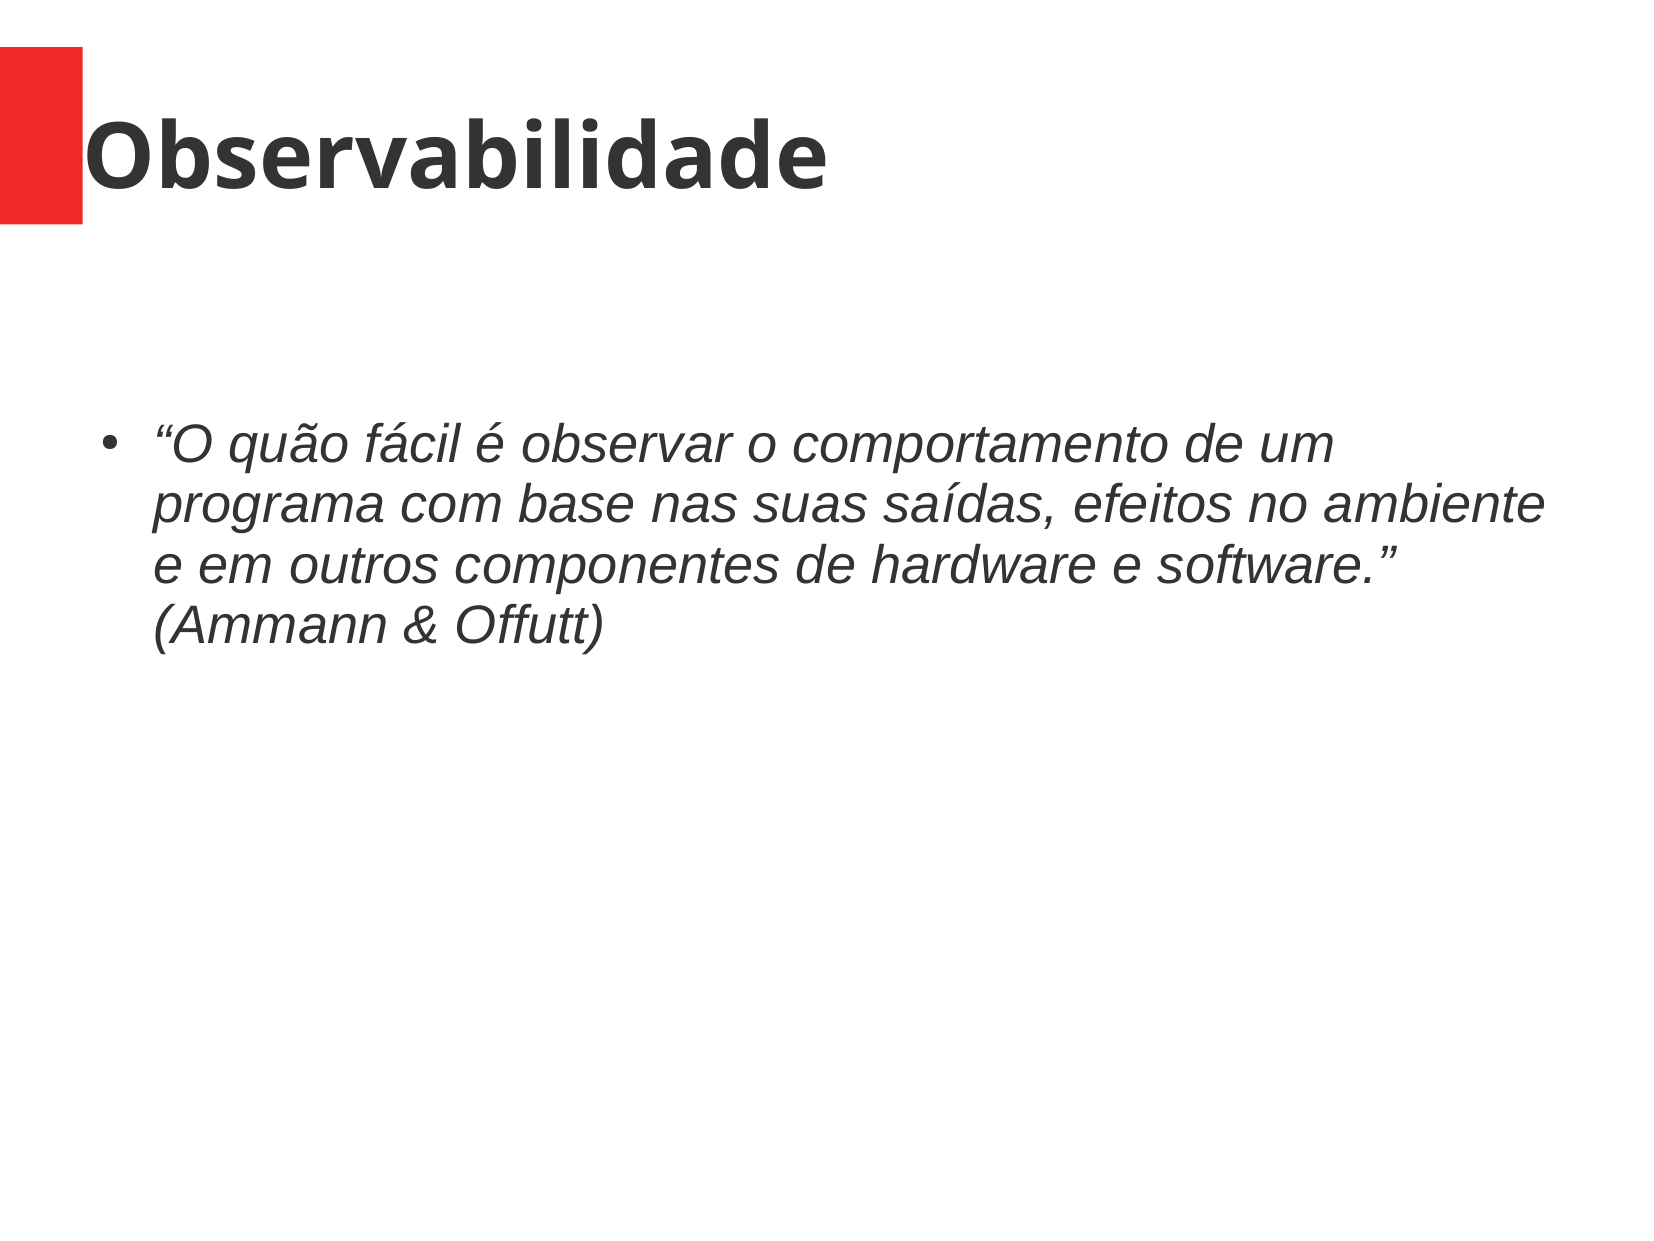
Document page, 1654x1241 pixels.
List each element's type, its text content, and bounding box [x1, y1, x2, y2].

list “O quão fácil é observar o comportamento de um programa com base nas suas saídas, efeitos no ambiente e em outros componentes de hardware e software.” (Ammann & Offutt) [82, 413, 1571, 797]
title Observabilidade [82, 49, 1571, 257]
